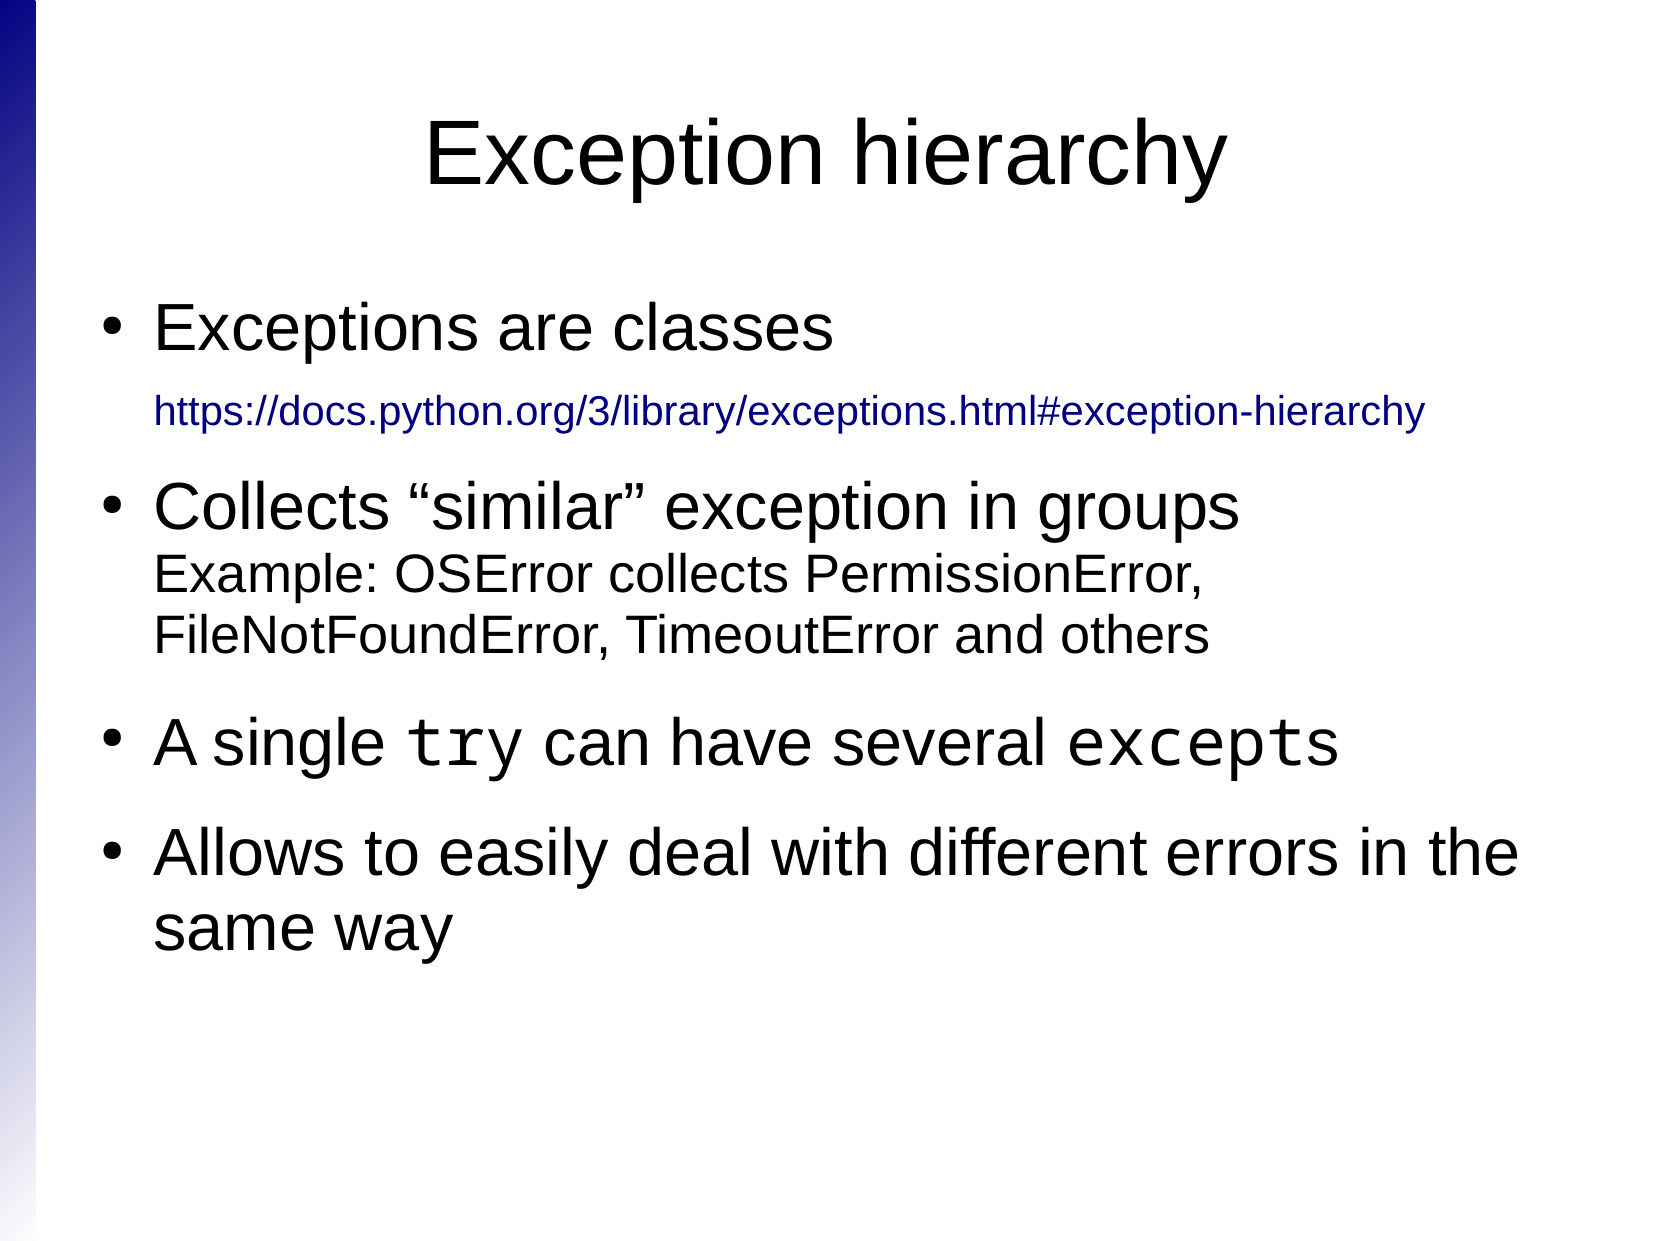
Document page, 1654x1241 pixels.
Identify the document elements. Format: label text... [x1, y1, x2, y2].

title Exception hierarchy [82, 49, 1571, 257]
list Exceptions are classes https://docs.python.org/3/library/exceptions.html#exception-hierarchy Collects “similar” exception in groups Example: OSError collects PermissionError, FileNotFoundError, TimeoutError and others A single try can have several excepts Allows to easily deal with different errors in the same way [82, 290, 1571, 1109]
